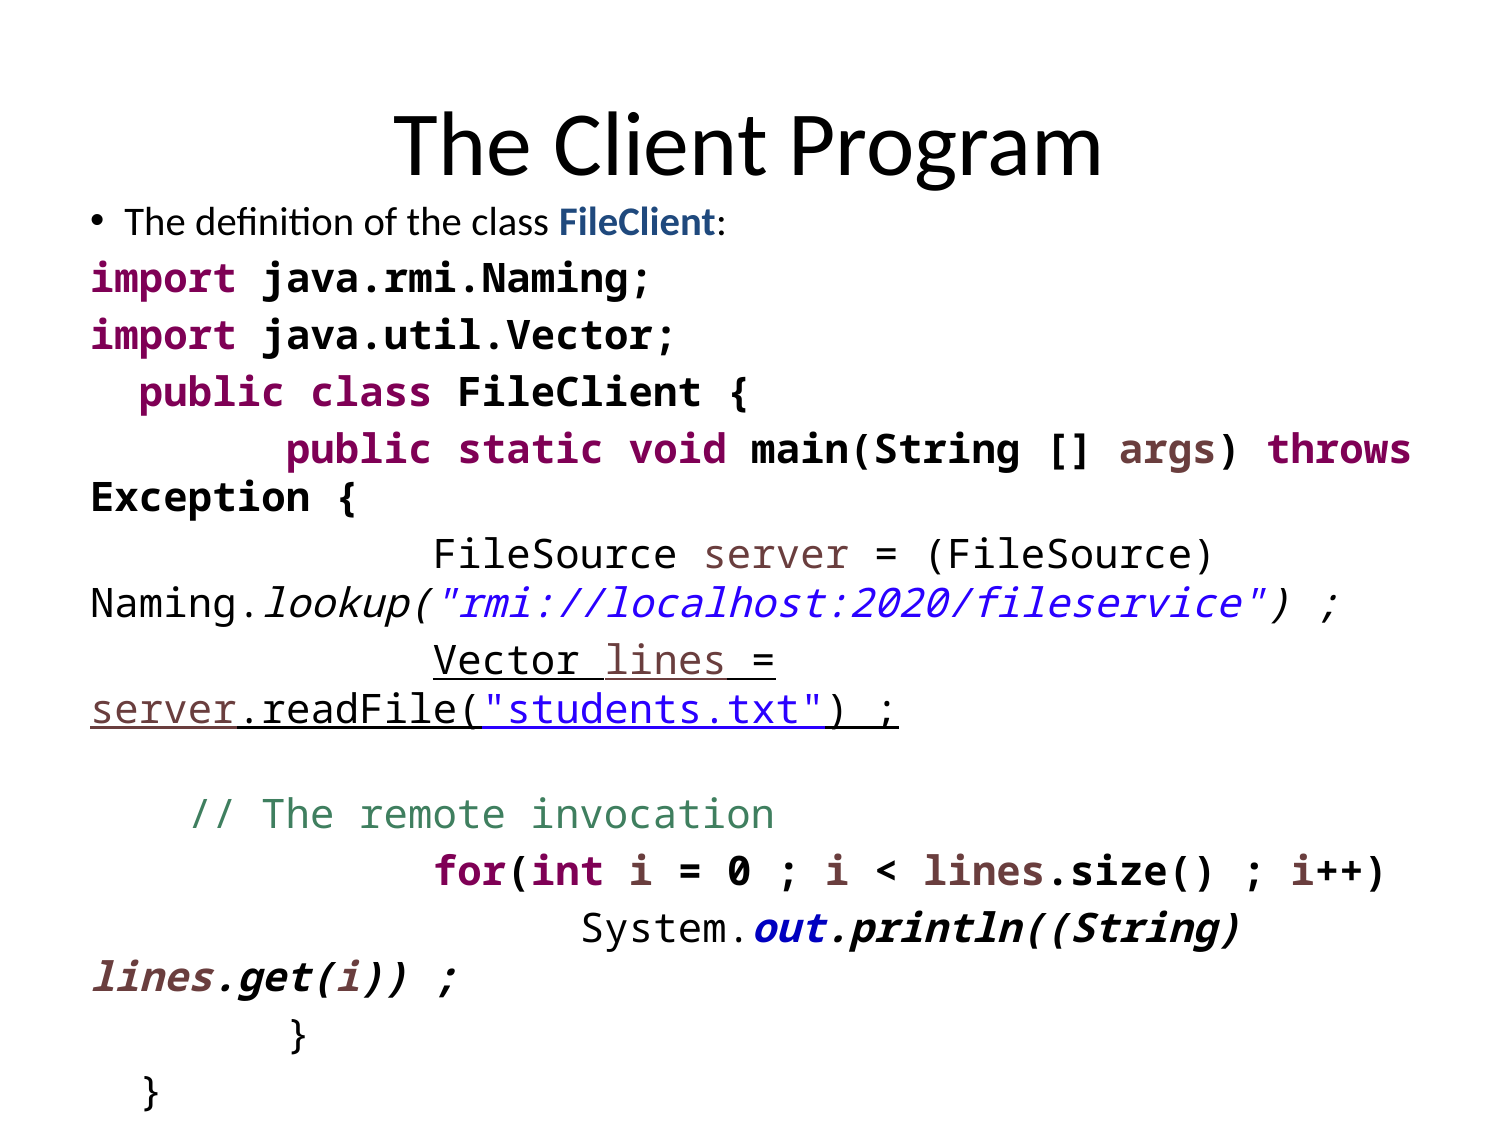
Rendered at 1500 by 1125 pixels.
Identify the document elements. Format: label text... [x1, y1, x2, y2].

list The definition of the class FileClient: import java.rmi.Naming; import java.util.Vector; public class FileClient { public static void main(String [] args) throws Exception { FileSource server = (FileSource) Naming.lookup("rmi://localhost:2020/fileservice") ; Vector lines = server.readFile("students.txt") ; // The remote invocation for(int i = 0 ; i < lines.size() ; i++) System.out.println((String) lines.get(i)) ; } } [75, 187, 1463, 1125]
title The Client Program [75, 45, 1425, 187]
